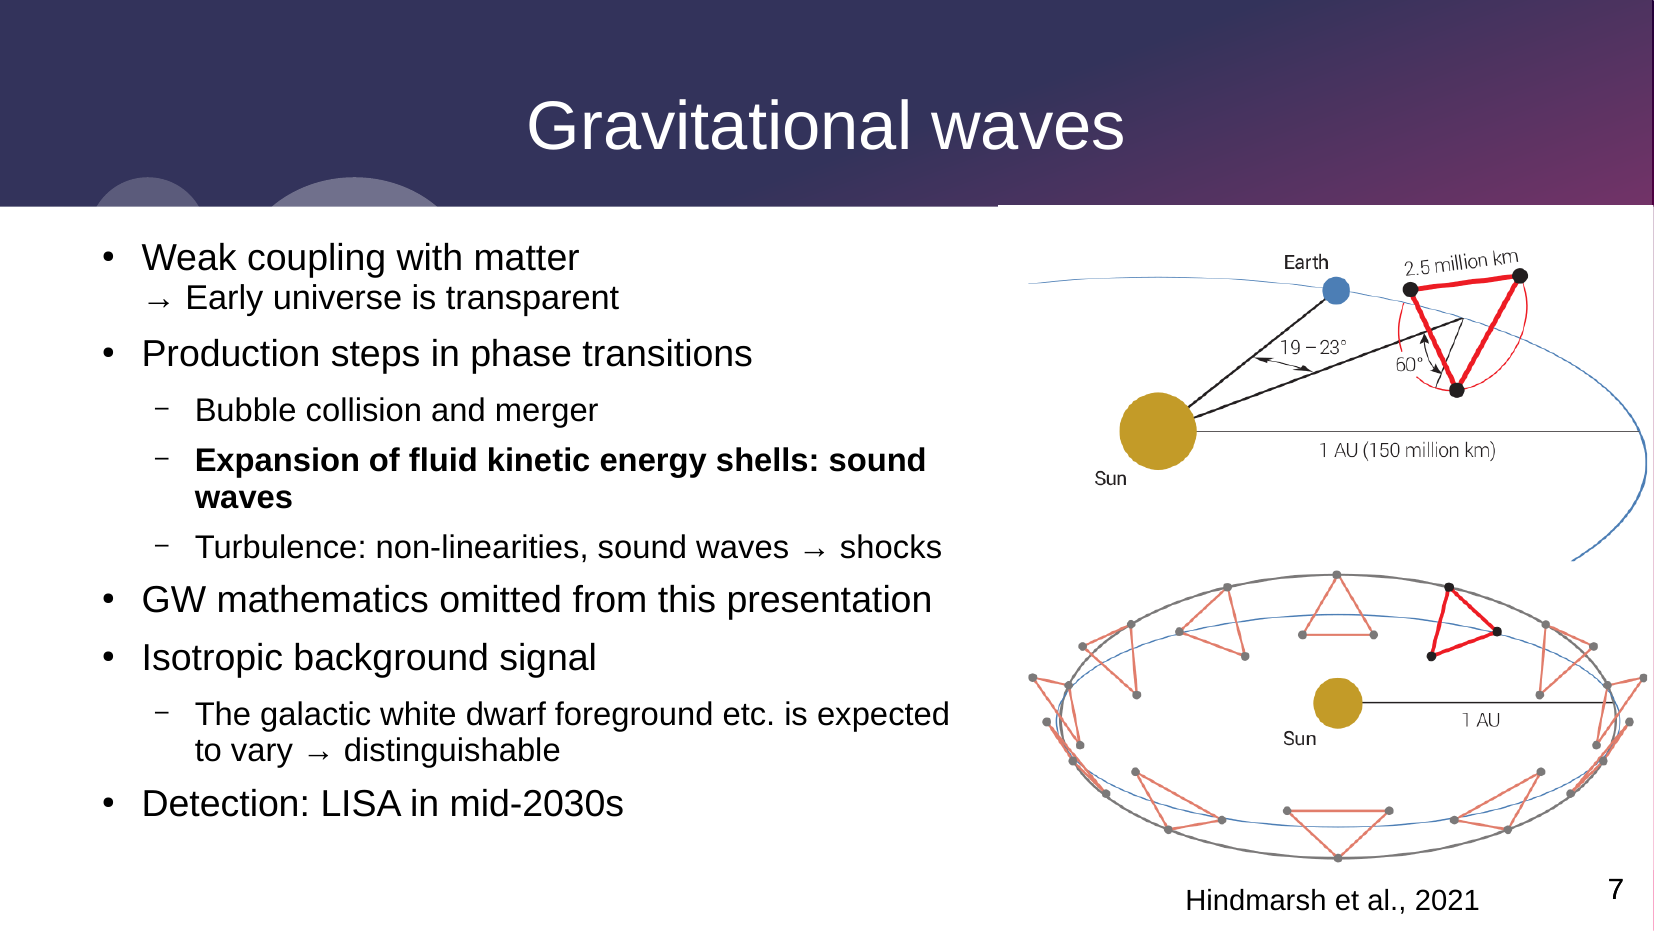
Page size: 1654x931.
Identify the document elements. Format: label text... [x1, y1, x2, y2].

picture [998, 205, 1654, 870]
text_box Hindmarsh et al., 2021 [1170, 876, 1495, 925]
list Weak coupling with matter → Early universe is transparent Production steps in phase transitions Bubble collision and merger Expansion of fluid kinetic energy shells: sound waves Turbulence: non-linearities, sound waves → shocks GW mathematics omitted from this presentation Isotropic background signal The galactic white dwarf foreground etc. is expected to vary → distinguishable Detection: LISA in mid-2030s [88, 236, 976, 827]
title Gravitational waves [88, 44, 1565, 207]
